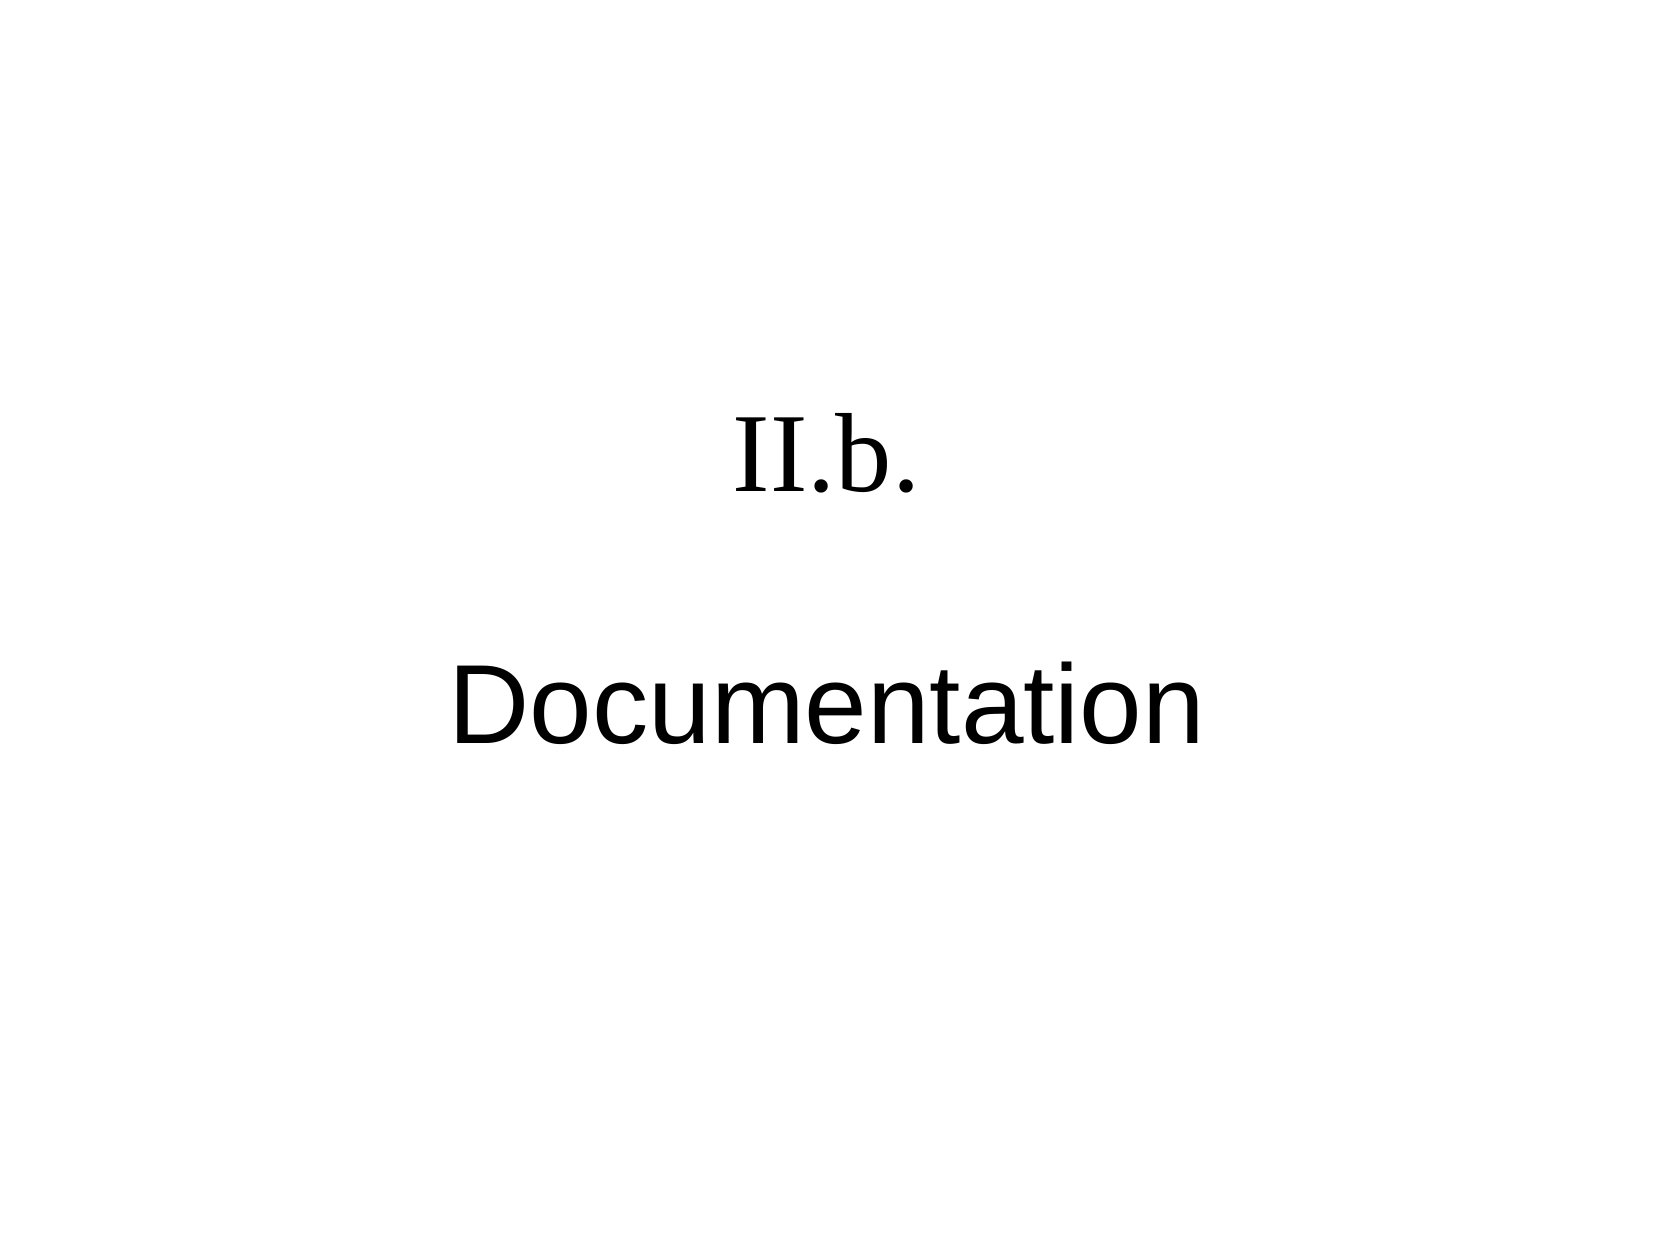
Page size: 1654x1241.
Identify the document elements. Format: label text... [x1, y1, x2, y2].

subtitle II.b. Documentation [82, 49, 1571, 1109]
